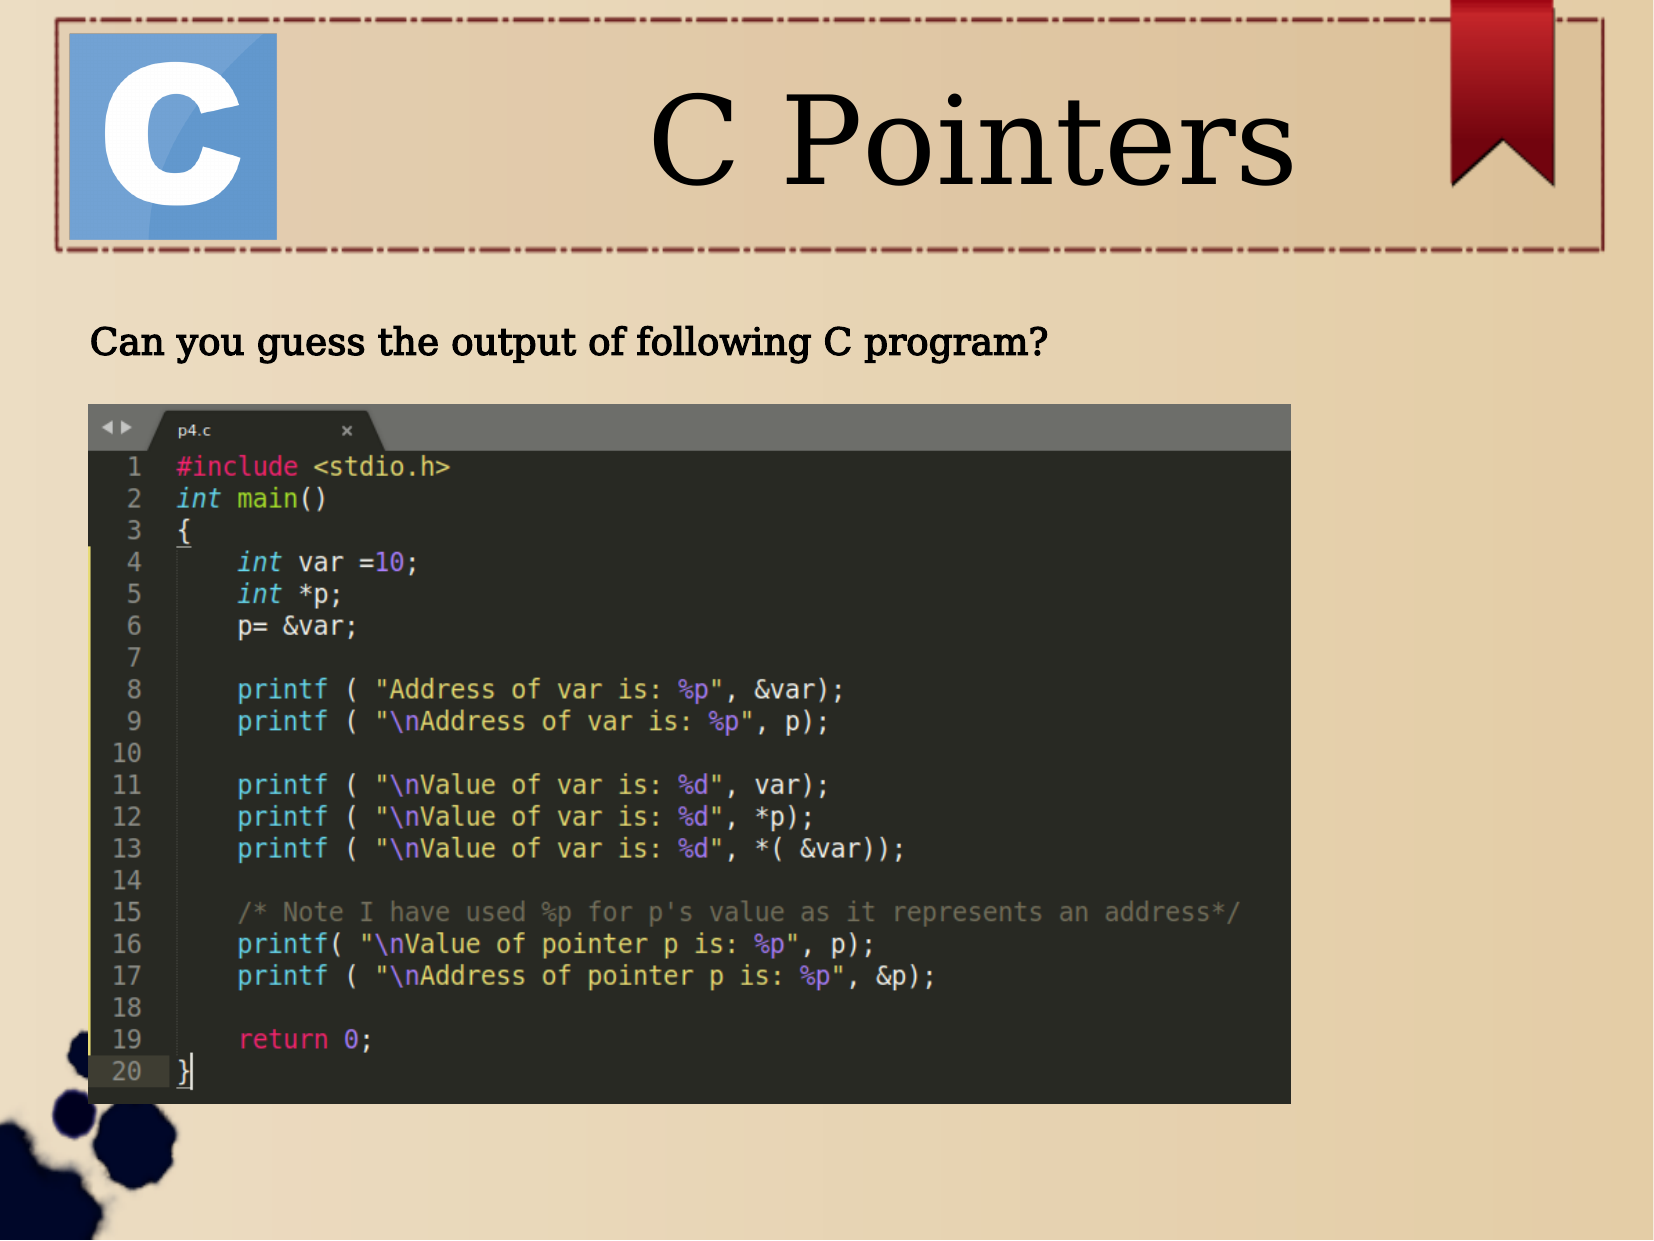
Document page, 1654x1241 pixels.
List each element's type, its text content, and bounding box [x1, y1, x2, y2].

picture [0, 0, 1654, 1240]
title C Pointers [495, 47, 1413, 229]
text_box Can you guess the output of following C program? [75, 313, 1606, 421]
